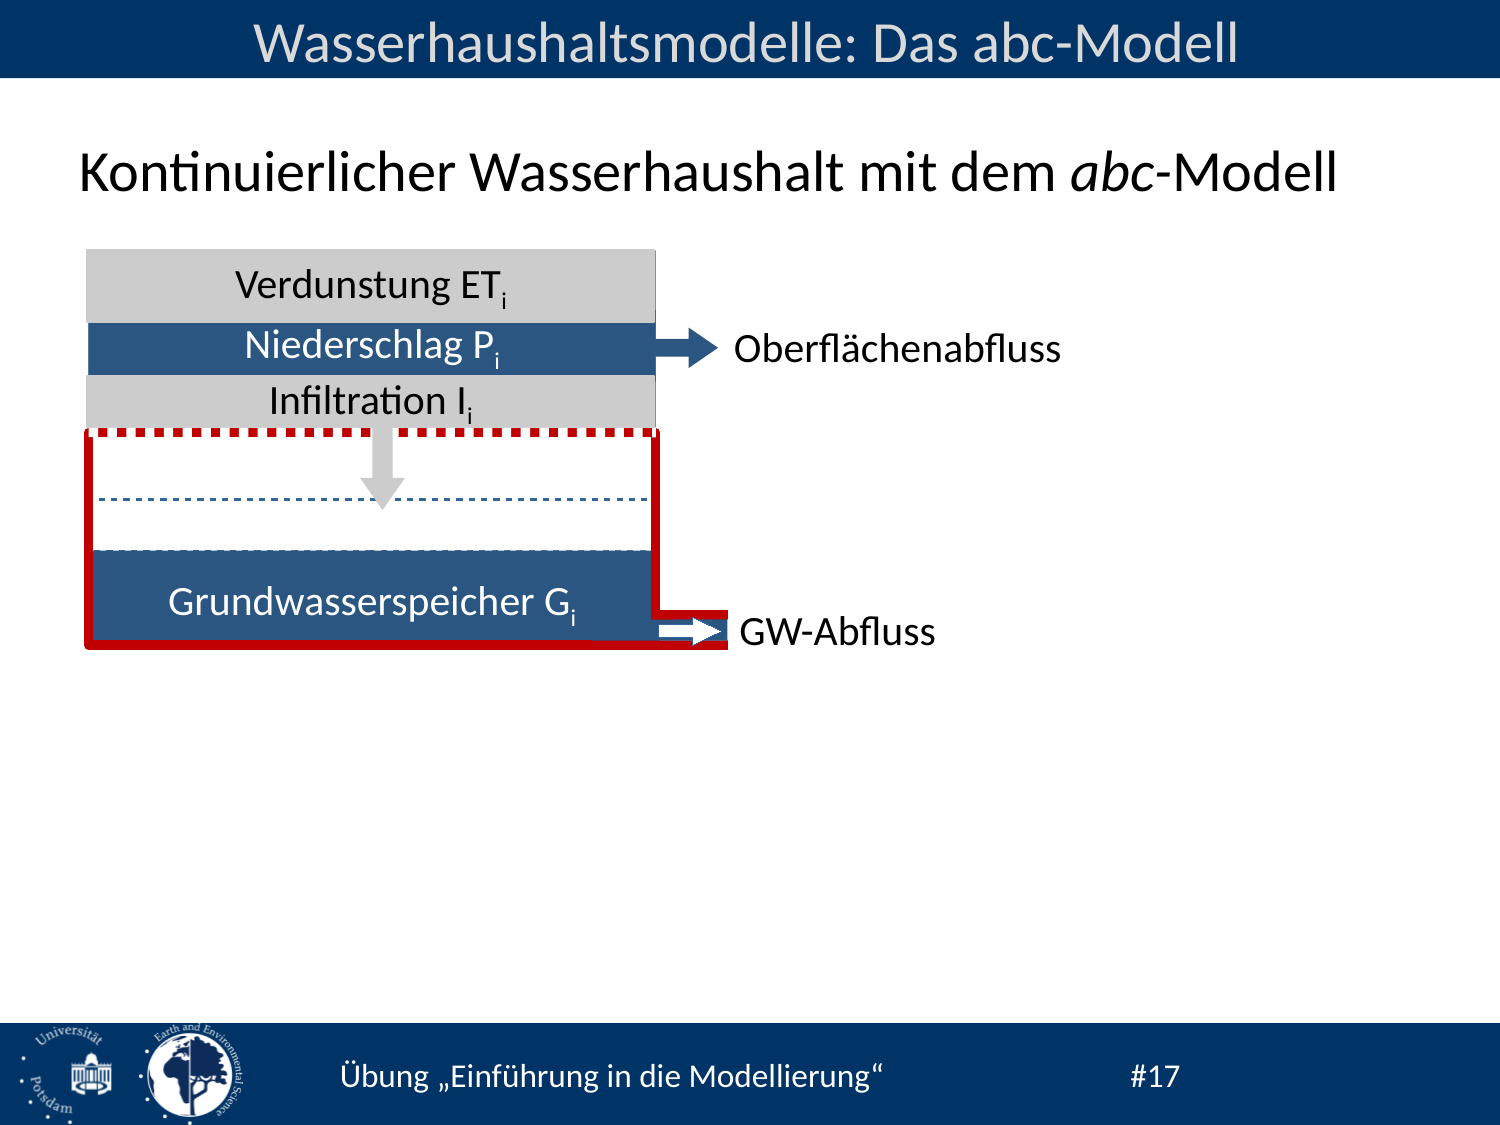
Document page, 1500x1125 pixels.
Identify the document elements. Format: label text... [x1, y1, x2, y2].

text_box Niederschlag Pi [88, 309, 656, 382]
picture [139, 1023, 243, 1125]
text_box Grundwasserspeicher Gi [93, 566, 651, 639]
text_box Infiltration Ii [87, 376, 655, 428]
text_box [93, 617, 724, 646]
text_box [654, 327, 720, 368]
text_box Kontinuierlicher Wasserhaushalt mit dem abc-Modell [64, 125, 1412, 211]
text_box Oberflächenabfluss [719, 313, 1105, 379]
text_box Wasserhaushaltsmodelle: Das abc-Modell [0, 0, 1495, 75]
text_box [93, 420, 651, 566]
text_box GW-Abfluss [724, 596, 1093, 662]
text_box Verdunstung ETi [87, 249, 655, 322]
